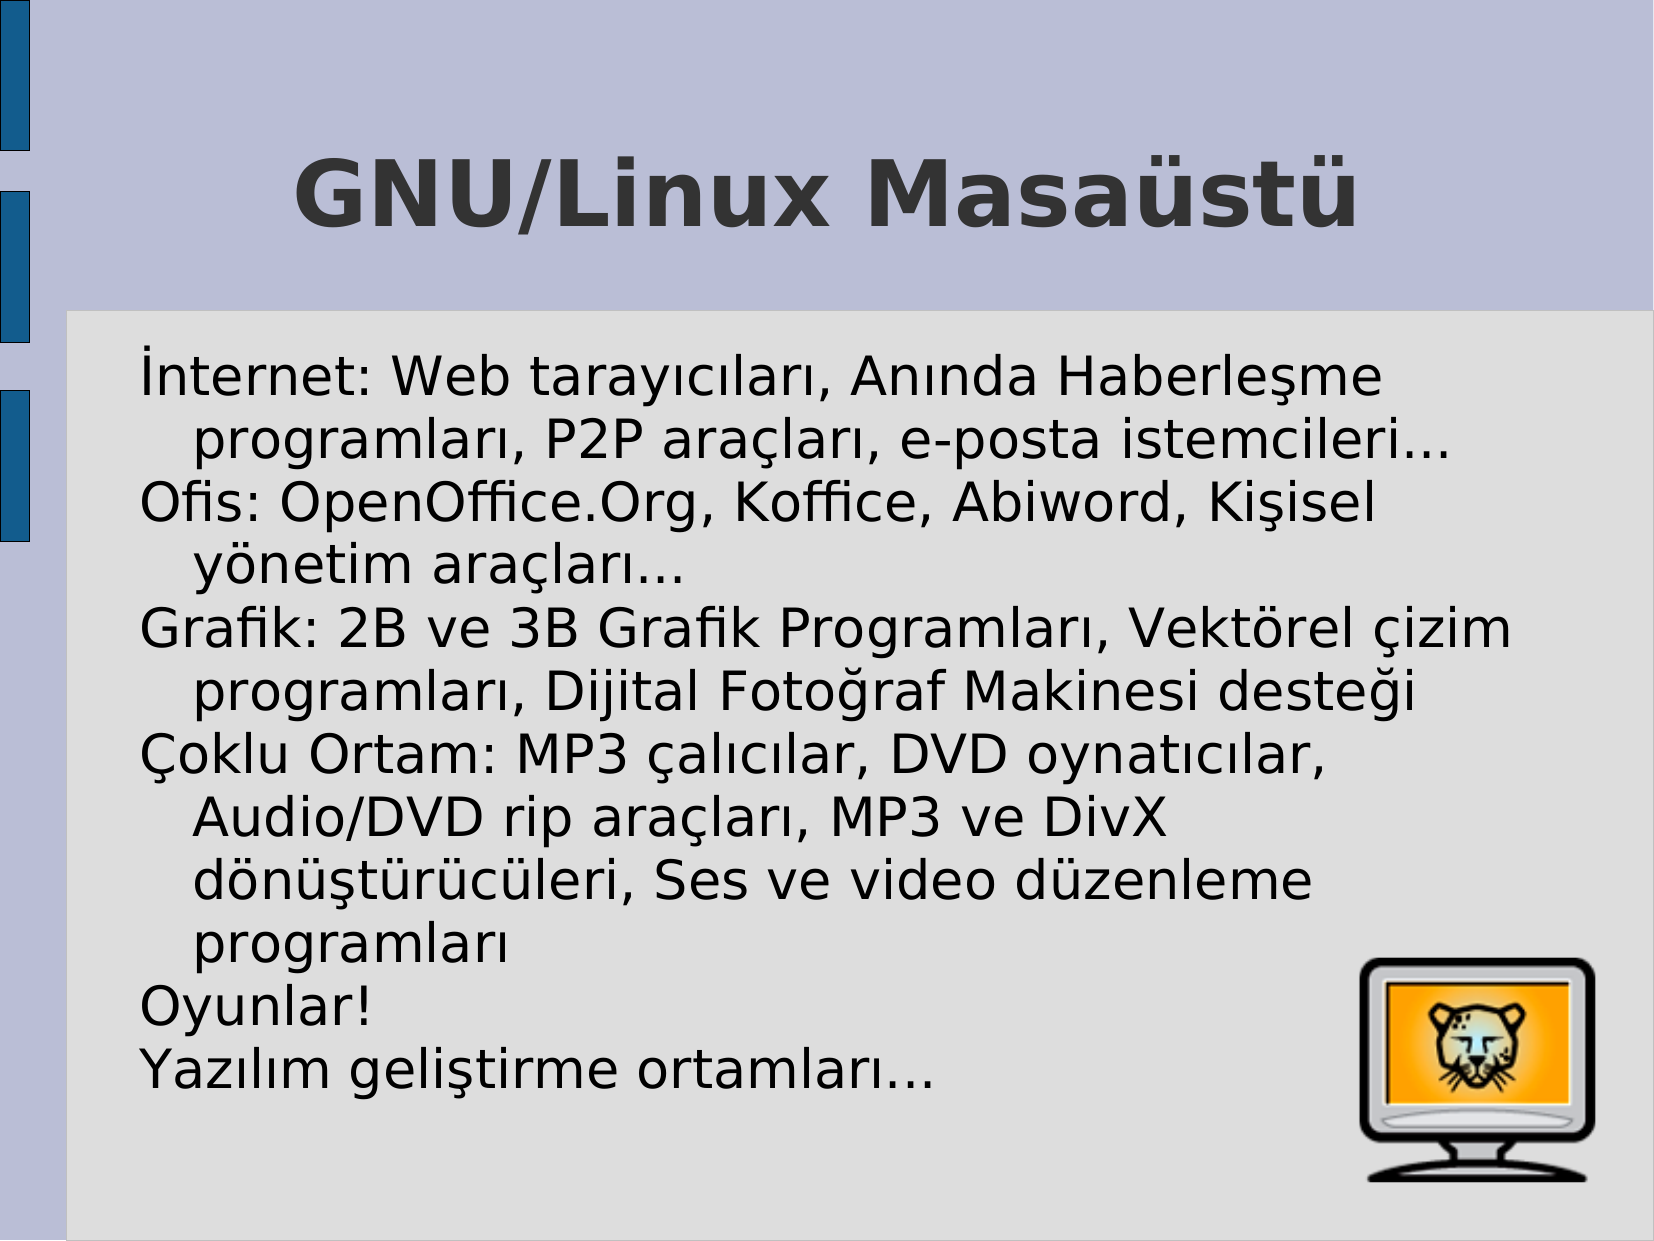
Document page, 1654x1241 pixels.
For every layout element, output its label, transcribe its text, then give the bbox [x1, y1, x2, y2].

title GNU/Linux Masaüstü [121, 91, 1534, 299]
picture [1345, 937, 1613, 1205]
list İnternet: Web tarayıcıları, Anında Haberleşme programları, P2P araçları, e-posta istemcileri... Ofis: OpenOffice.Org, Koffice, Abiword, Kişisel yönetim araçları... Grafik: 2B ve 3B Grafik Programları, Vektörel çizim programları, Dijital Fotoğraf Makinesi desteği Çoklu Ortam: MP3 çalıcılar, DVD oynatıcılar, Audio/DVD rip araçları, MP3 ve DivX dönüştürücüleri, Ses ve video düzenleme programları Oyunlar! Yazılım geliştirme ortamları... [121, 344, 1534, 1164]
